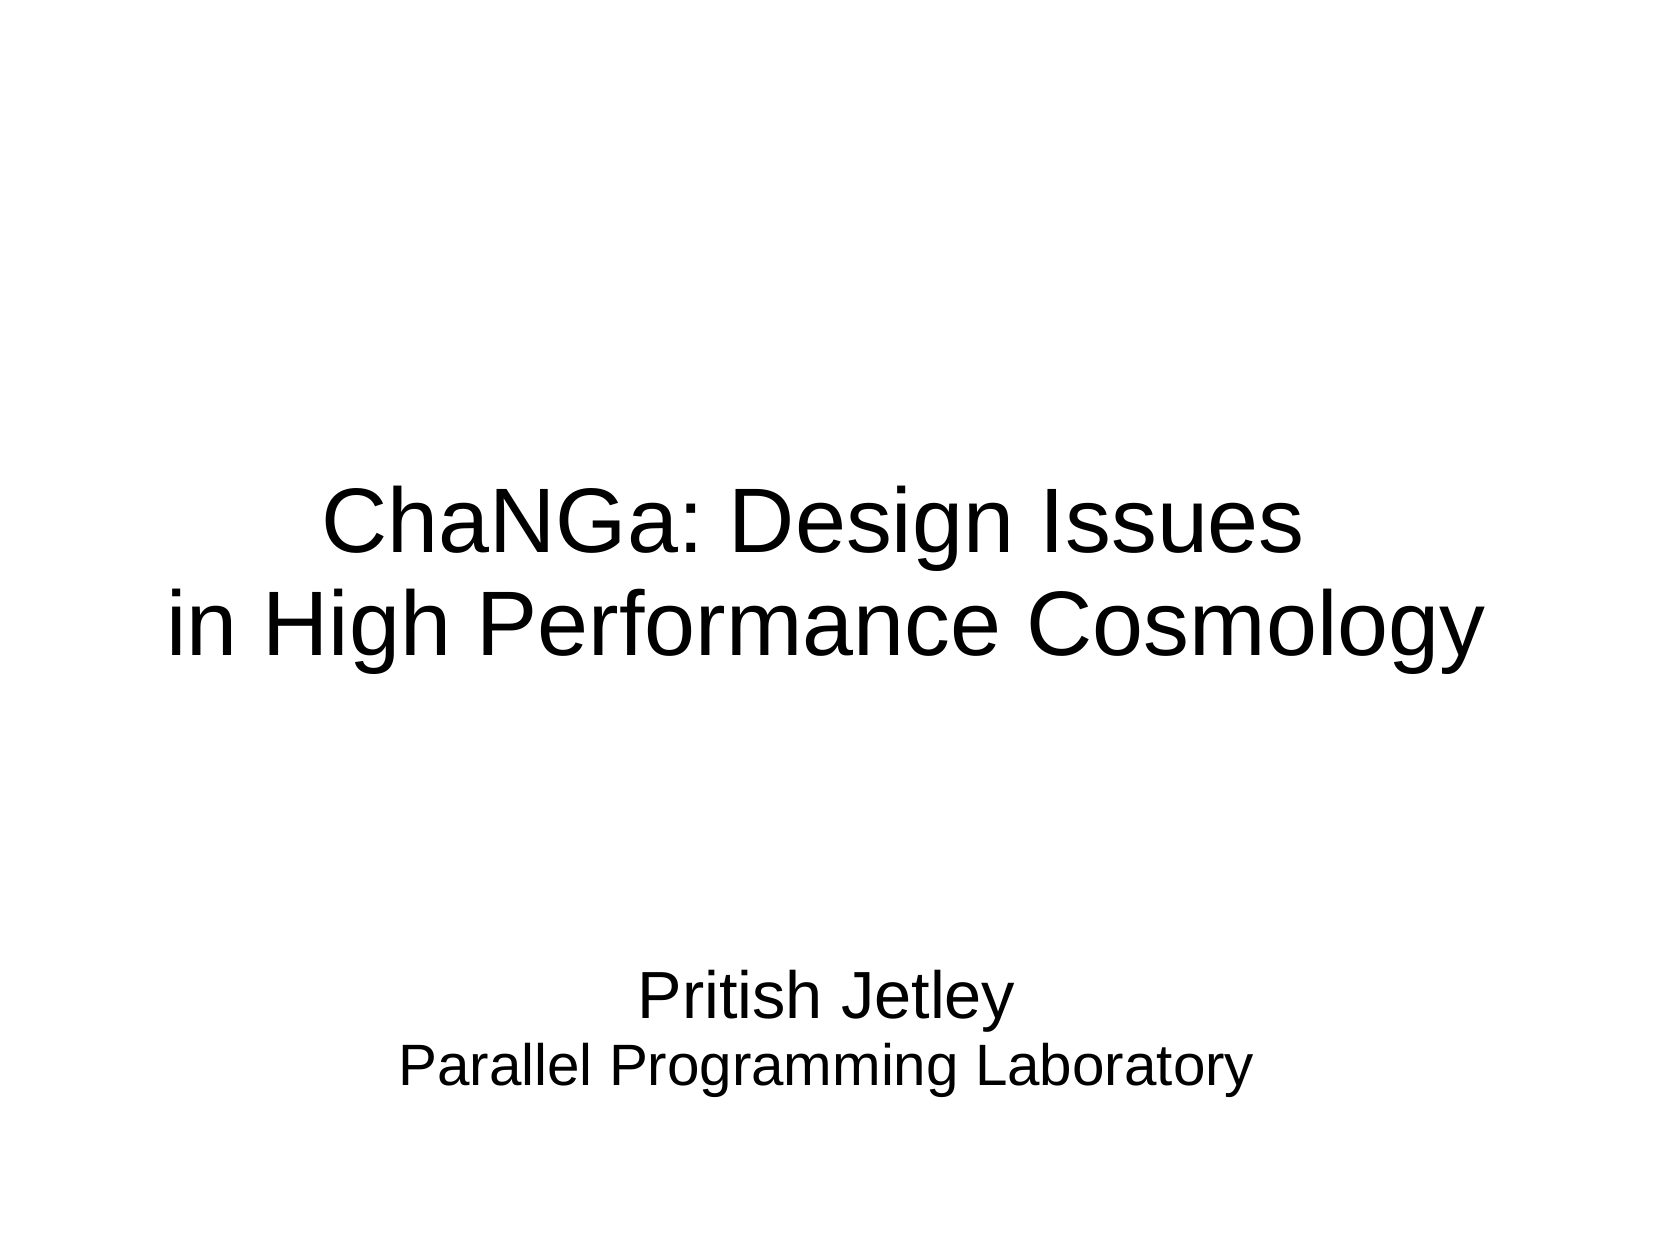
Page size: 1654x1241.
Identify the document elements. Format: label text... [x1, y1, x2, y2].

title ChaNGa: Design Issues in High Performance Cosmology [82, 468, 1571, 676]
subtitle Pritish Jetley Parallel Programming Laboratory [82, 824, 1571, 1232]
